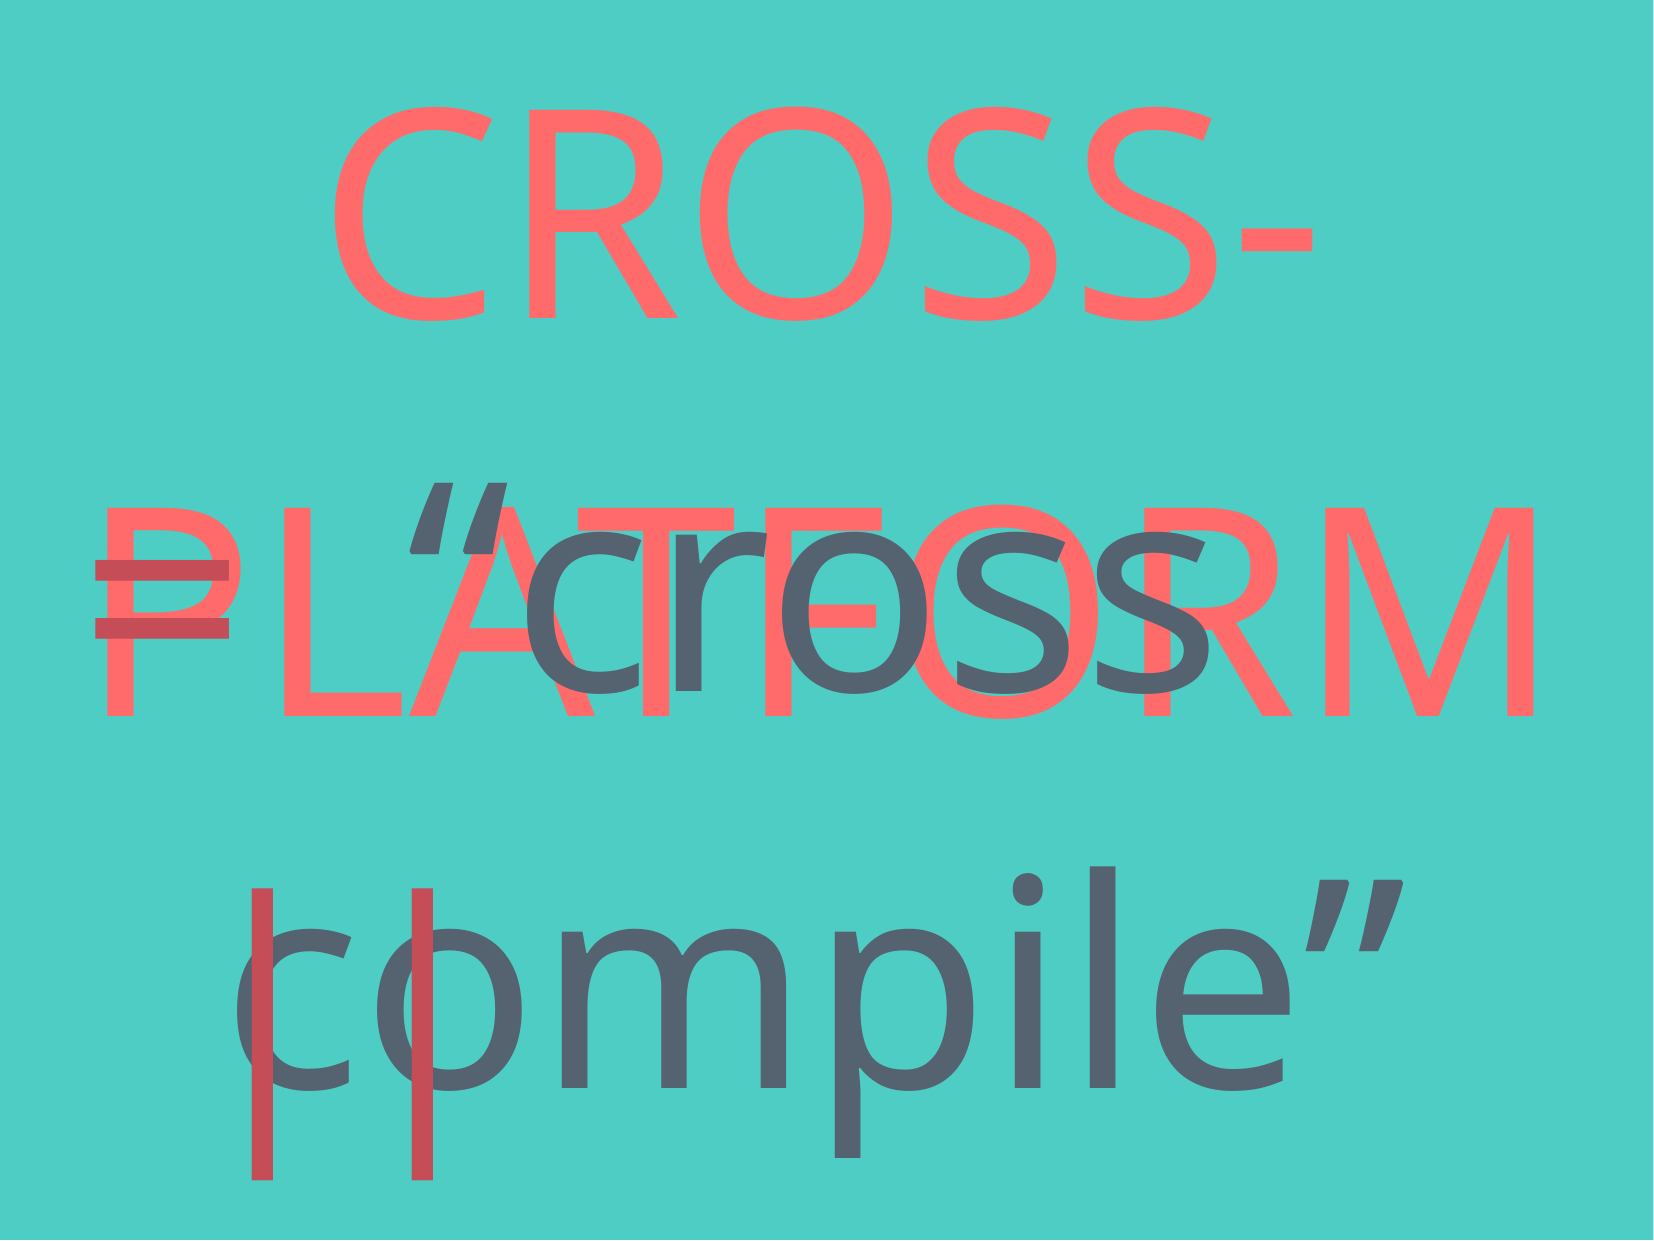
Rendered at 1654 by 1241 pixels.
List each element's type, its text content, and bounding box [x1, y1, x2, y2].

text_box = [64, 383, 1654, 736]
text_box || web [41, 790, 742, 1144]
text_box CROSS-PLATFORM [64, 0, 1654, 352]
text_box “cross compile” [206, 371, 1654, 725]
